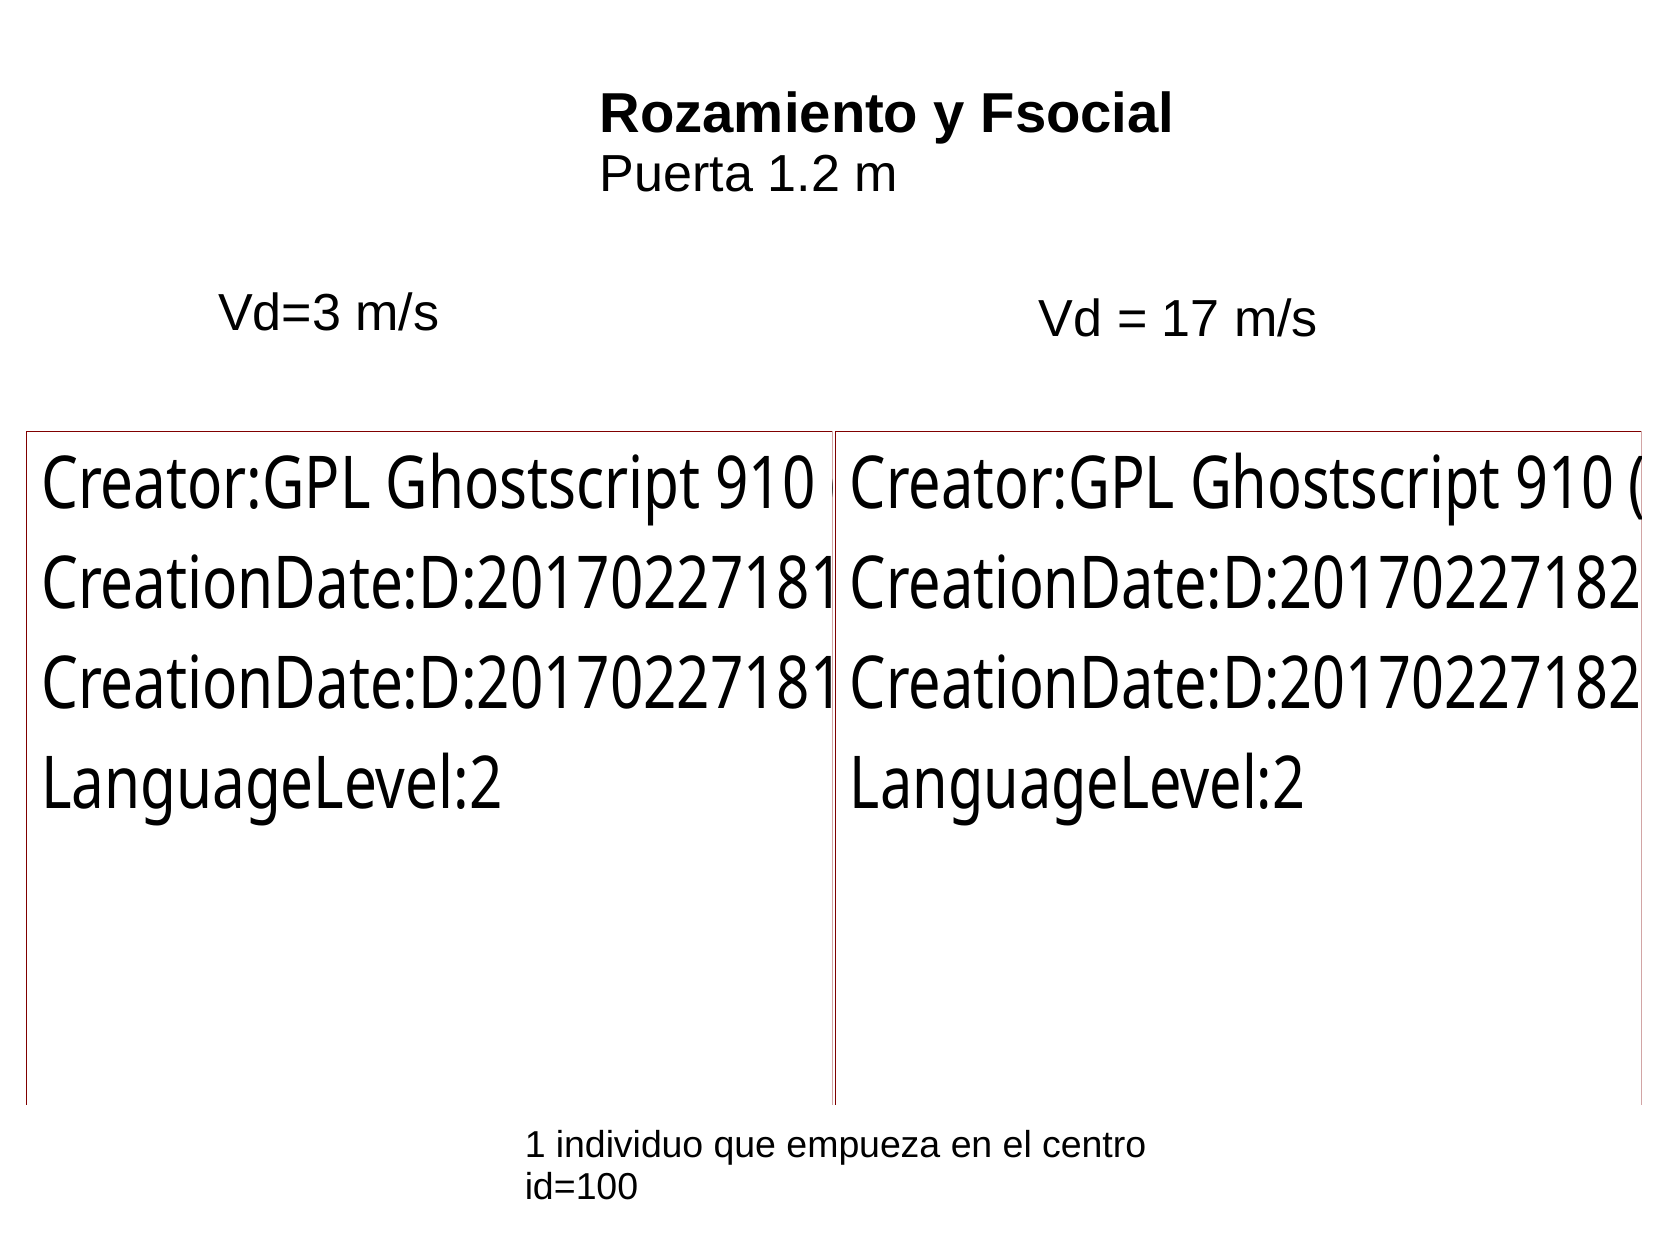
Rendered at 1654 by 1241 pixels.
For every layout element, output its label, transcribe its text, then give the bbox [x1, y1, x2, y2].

text_box Vd = 17 m/s [1024, 281, 1640, 356]
picture [22, 426, 1642, 1105]
text_box Vd=3 m/s [203, 275, 819, 350]
text_box 1 individuo que empueza en el centro id=100 [510, 1116, 1171, 1216]
text_box Rozamiento y Fsocial Puerta 1.2 m [585, 73, 1201, 211]
